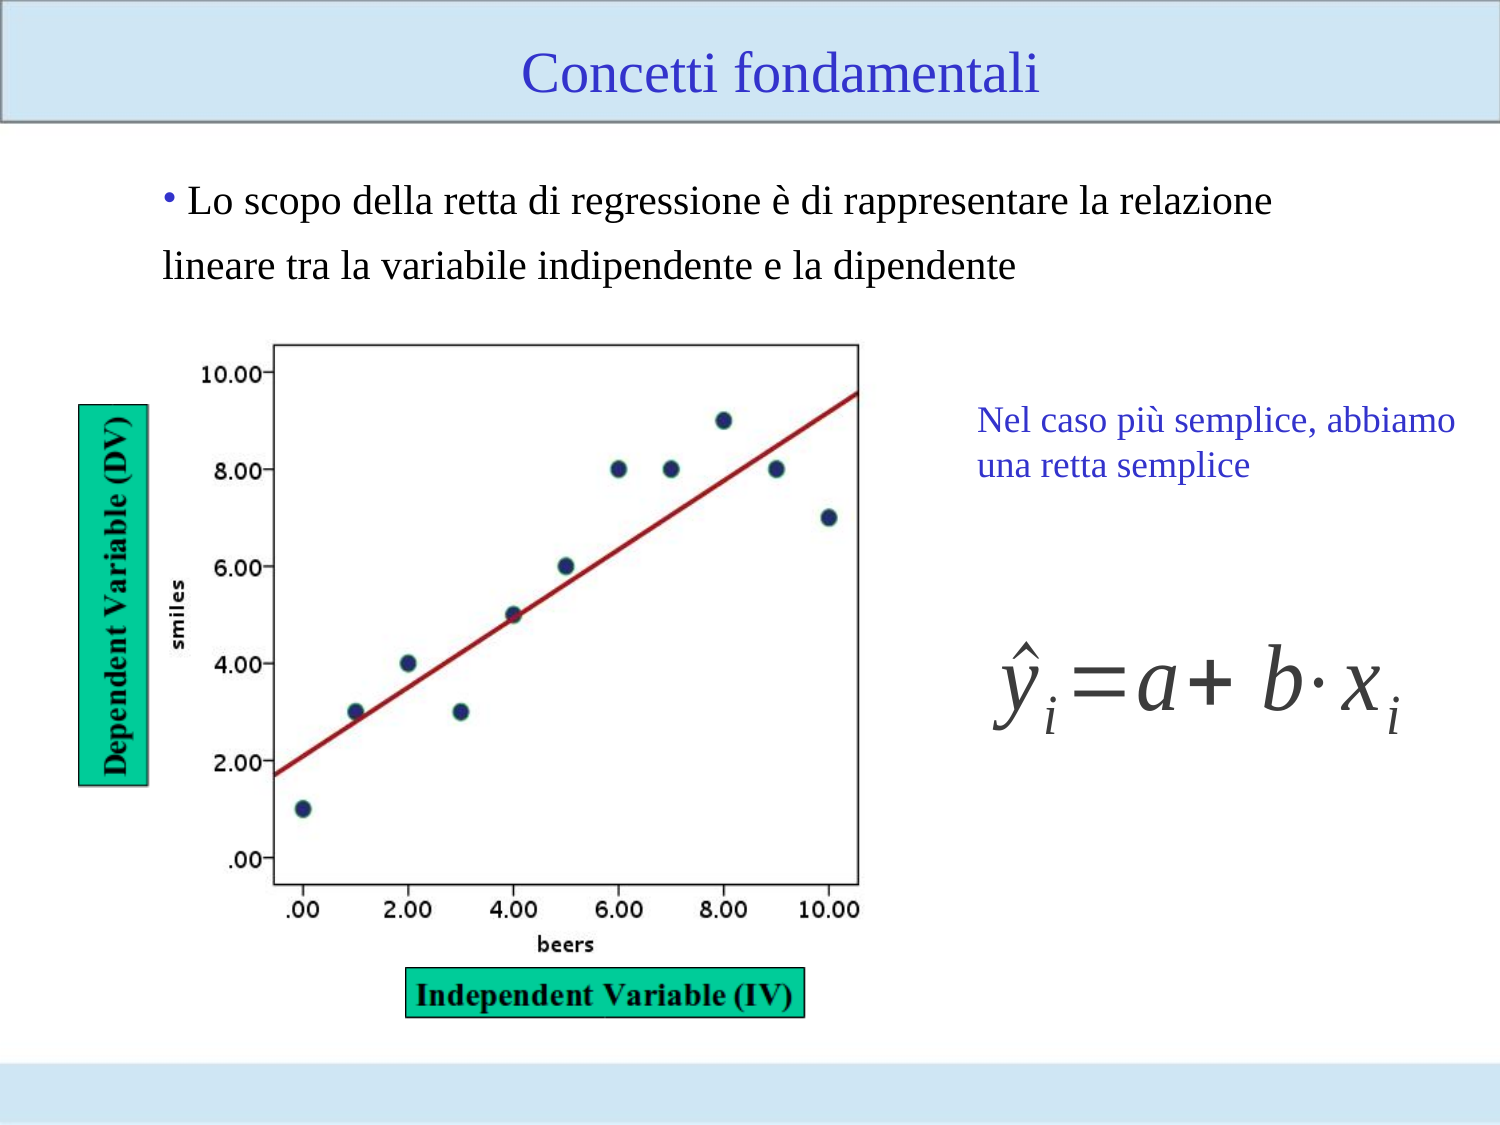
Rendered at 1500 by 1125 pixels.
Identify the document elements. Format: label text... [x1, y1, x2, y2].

title Concetti fondamentali [249, 24, 1313, 113]
text_box Nel caso più semplice, abbiamo una retta semplice [962, 387, 1476, 493]
chart [968, 627, 1422, 746]
text_box Lo scopo della retta di regressione è di rappresentare la relazione lineare tra la variabile indipendente e la dipendente [72, 149, 1361, 296]
picture [0, 0, 1500, 1125]
